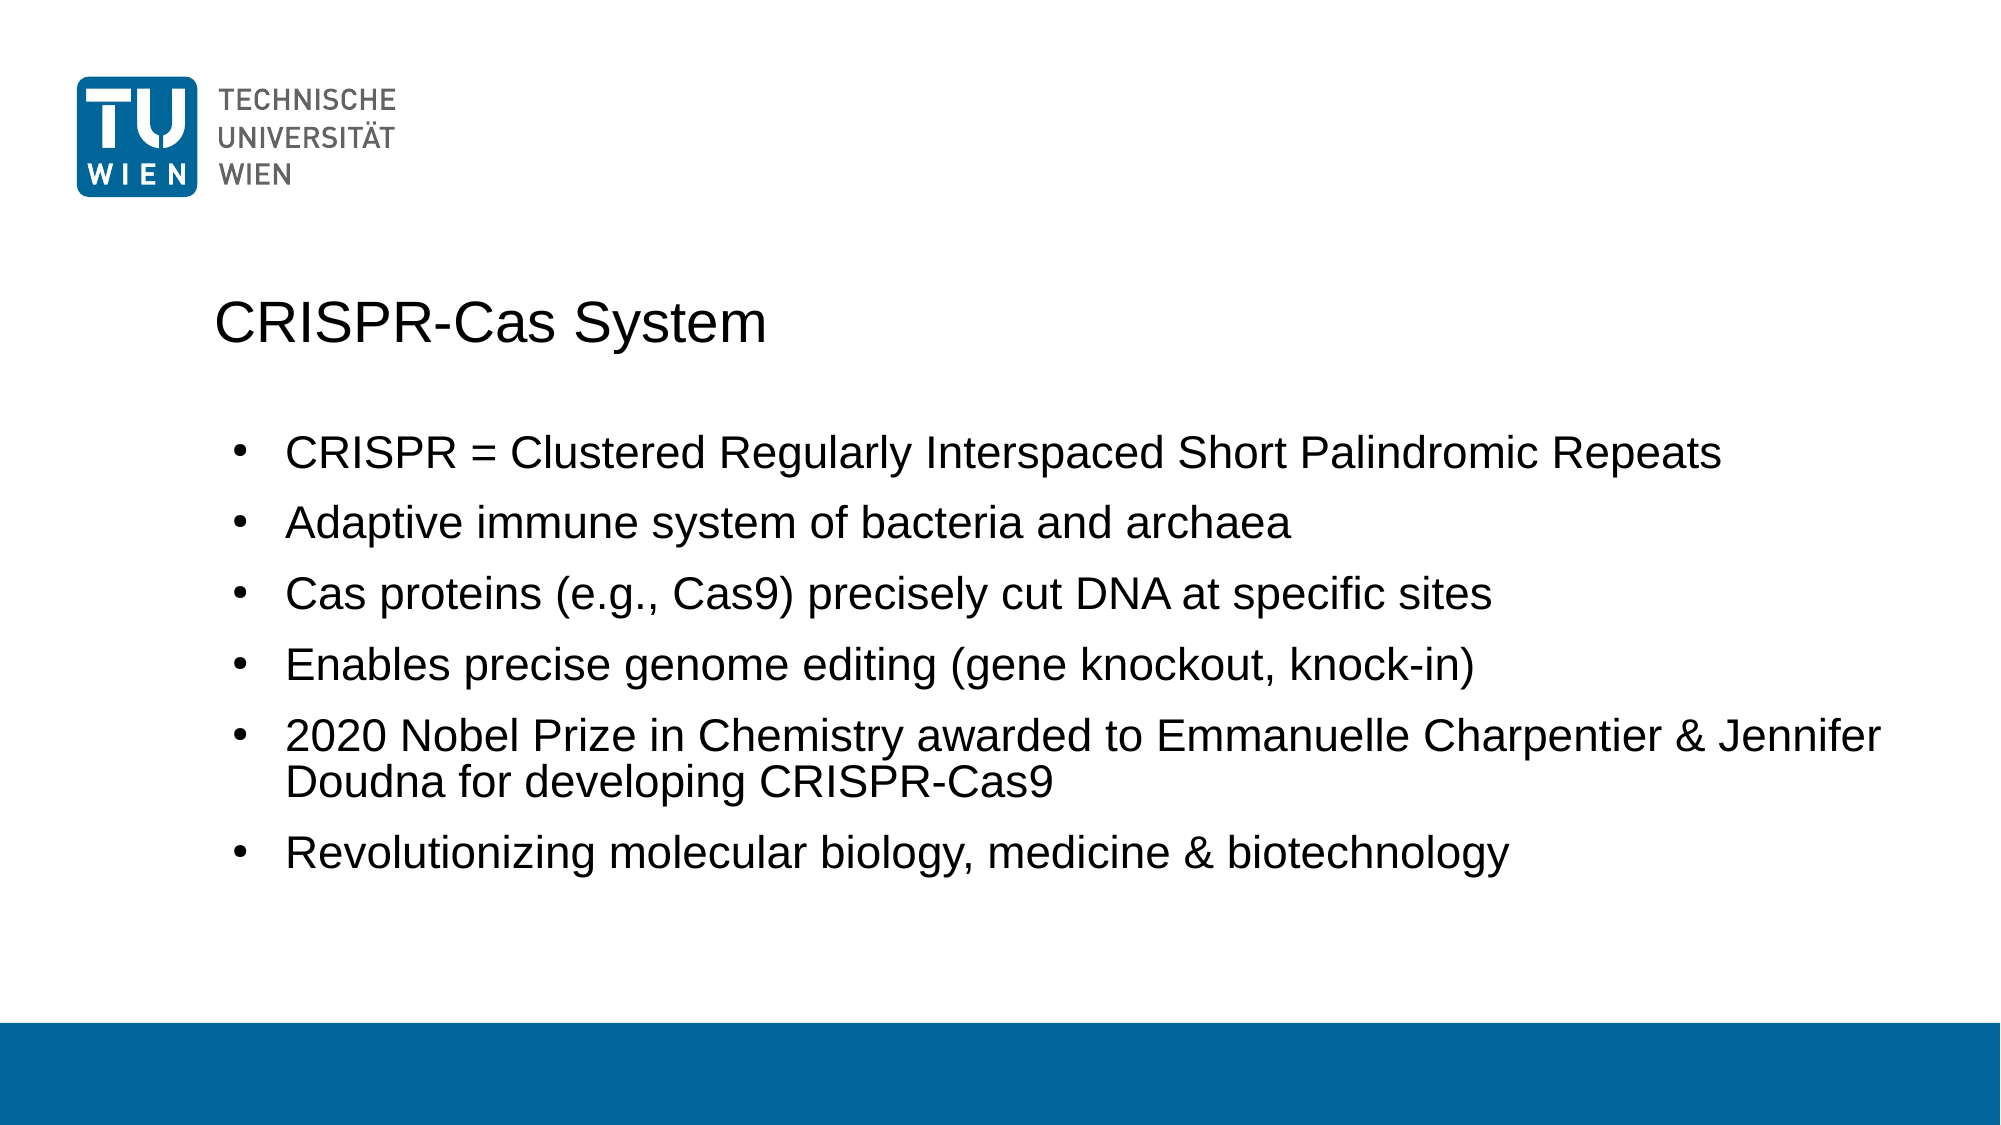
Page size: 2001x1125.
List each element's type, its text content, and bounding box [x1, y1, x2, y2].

list CRISPR = Clustered Regularly Interspaced Short Palindromic Repeats Adaptive immune system of bacteria and archaea Cas proteins (e.g., Cas9) precisely cut DNA at specific sites Enables precise genome editing (gene knockout, knock-in) 2020 Nobel Prize in Chemistry awarded to Emmanuelle Charpentier & Jennifer Doudna for developing CRISPR-Cas9 Revolutionizing molecular biology, medicine & biotechnology [214, 431, 1922, 941]
title CRISPR-Cas System [214, 254, 1922, 391]
